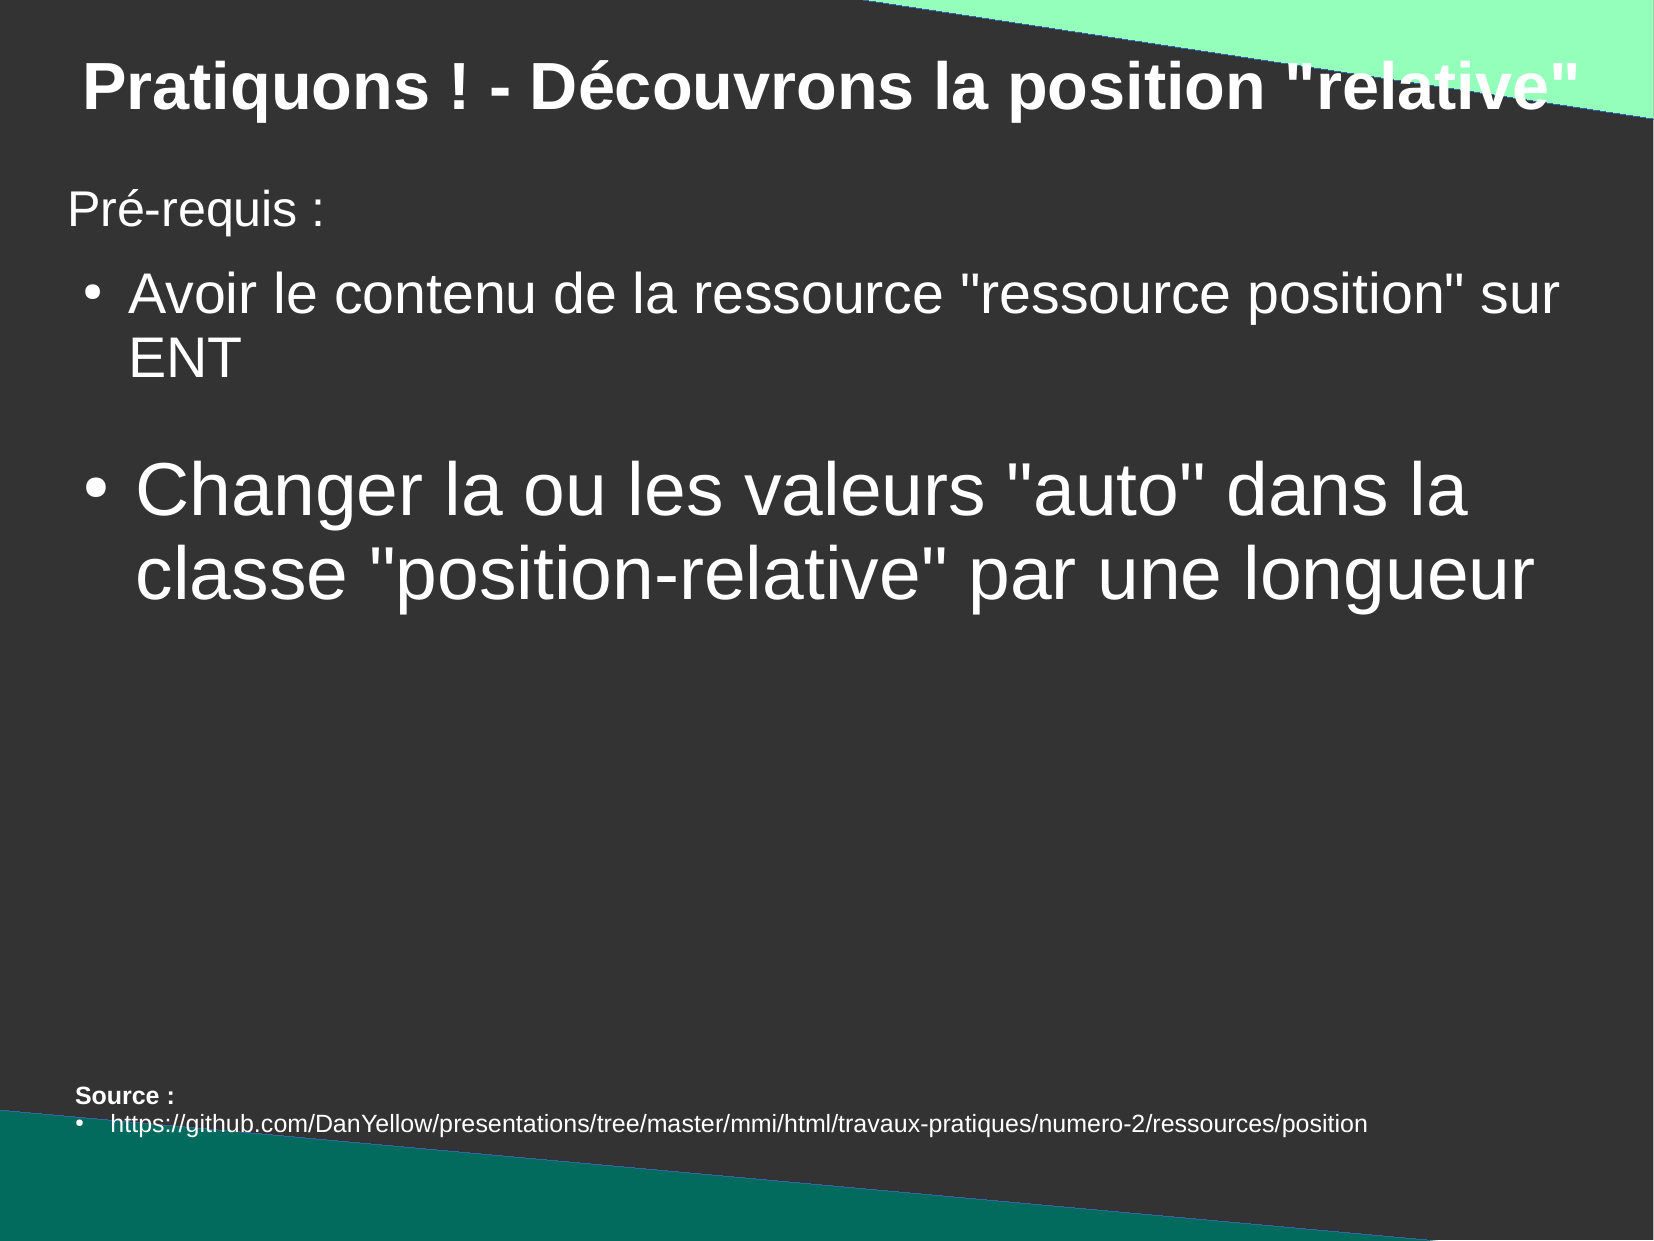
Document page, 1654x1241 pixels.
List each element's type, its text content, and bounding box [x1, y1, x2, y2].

text_box [863, 0, 1654, 120]
title Pratiquons ! - Découvrons la position "relative" [82, 49, 1607, 180]
list Changer la ou les valeurs "auto" dans la classe "position-relative" par une longueur [64, 447, 1589, 626]
text_box Source : https://github.com/DanYellow/presentations/tree/master/mmi/html/travaux-pratiques/numero-2/ressources/position [60, 1074, 1546, 1217]
list Pré-requis : Avoir le contenu de la ressource "ressource position" sur ENT [67, 180, 1607, 390]
